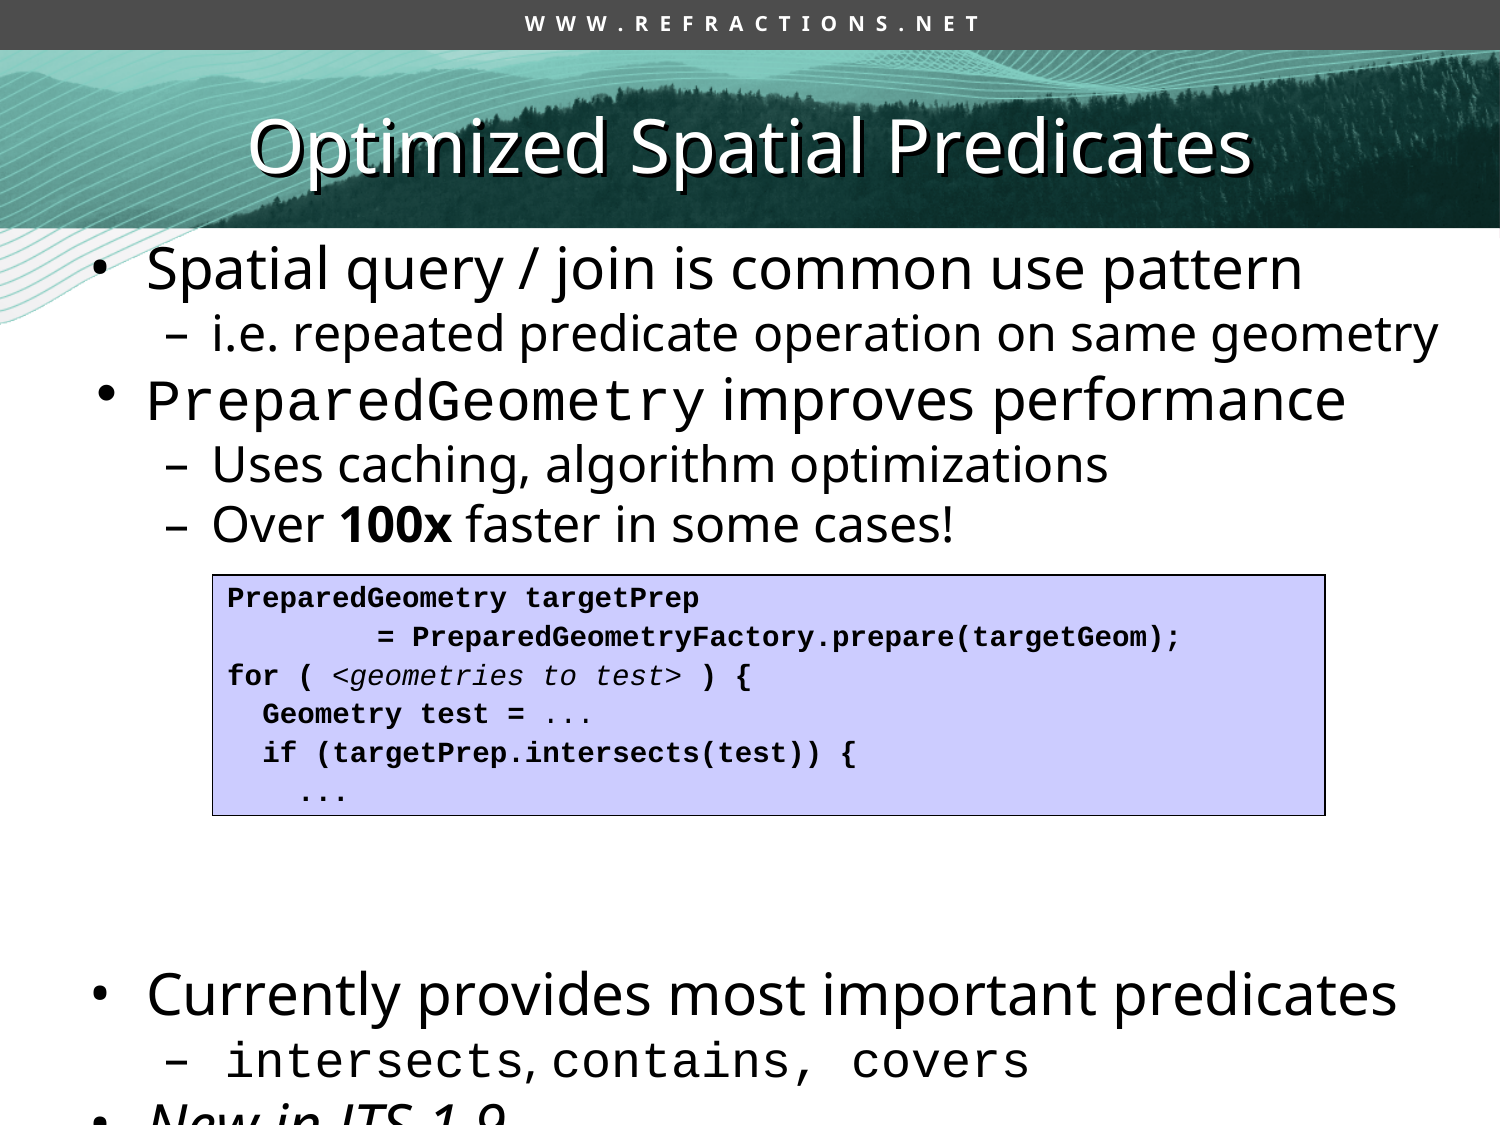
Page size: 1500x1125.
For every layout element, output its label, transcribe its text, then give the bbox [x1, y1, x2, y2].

title Optimized Spatial Predicates [112, 62, 1388, 226]
list Spatial query / join is common use pattern i.e. repeated predicate operation on same geometry PreparedGeometry improves performance Uses caching, algorithm optimizations Over 100x faster in some cases! Currently provides most important predicates intersects, contains, covers New in JTS 1.9 [75, 237, 1500, 1125]
picture [0, 50, 1500, 325]
text_box PreparedGeometry targetPrep = PreparedGeometryFactory.prepare(targetGeom); for ( <geometries to test> ) { Geometry test = ... if (targetPrep.intersects(test)) { ... [212, 575, 1326, 816]
